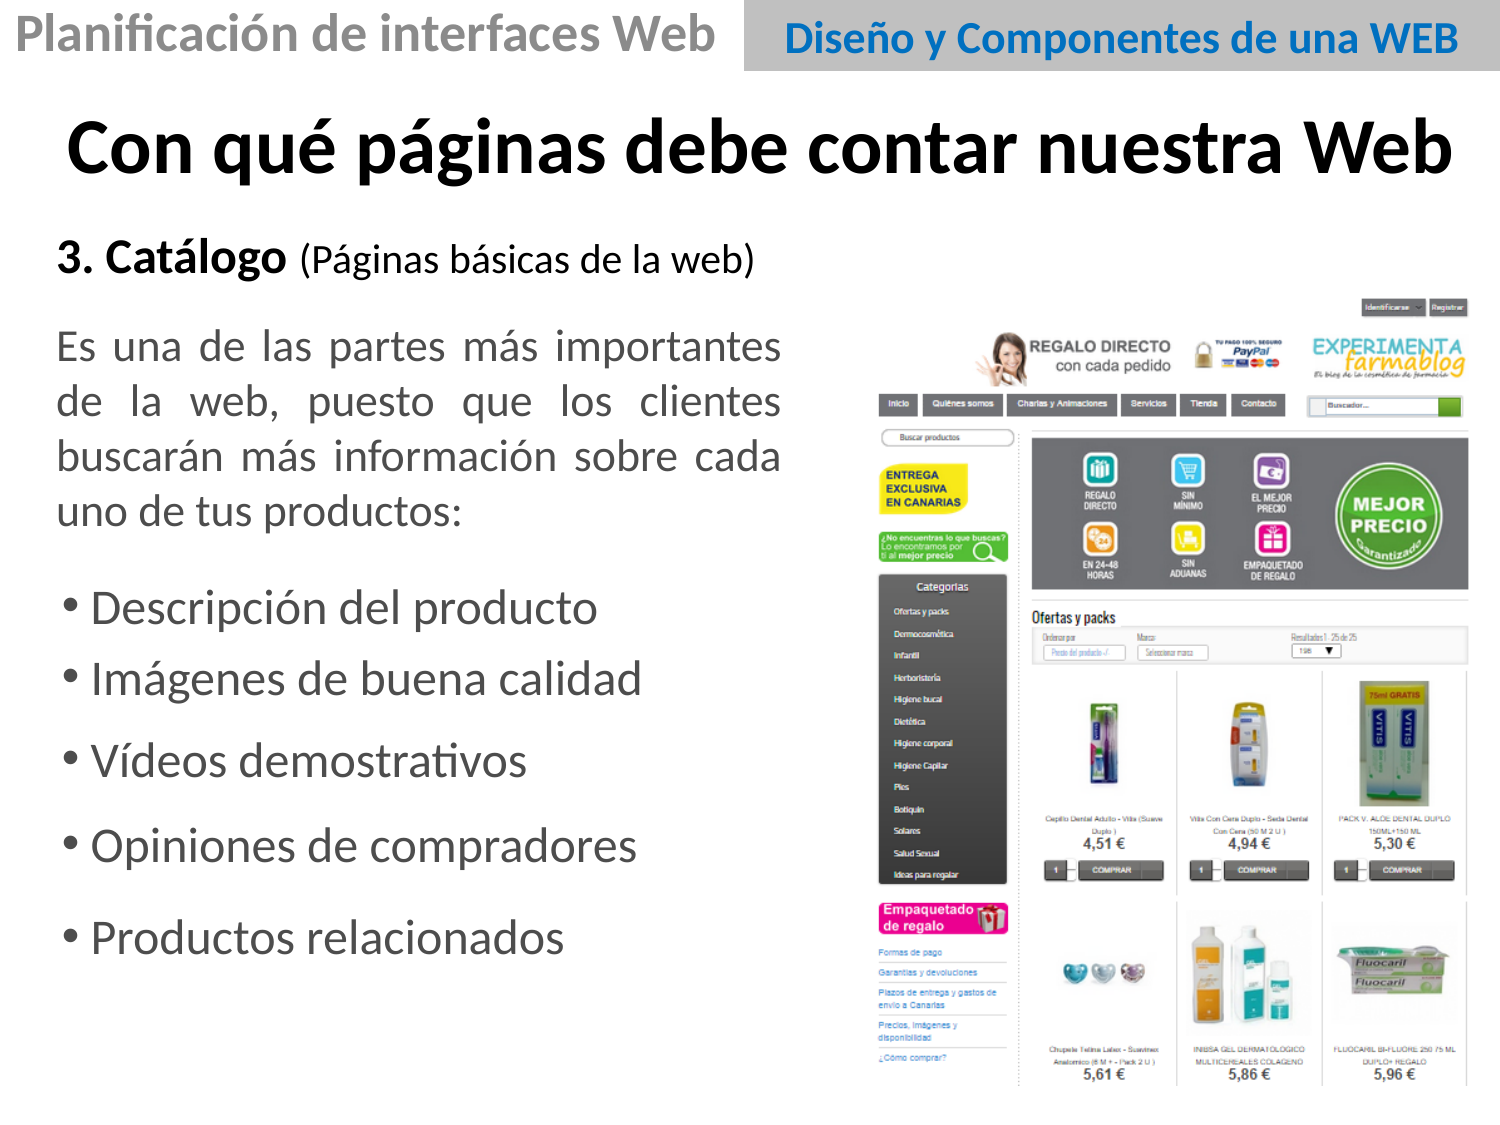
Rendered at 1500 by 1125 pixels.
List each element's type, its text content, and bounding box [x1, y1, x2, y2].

text_box Descripción del producto [47, 566, 792, 627]
text_box 3. Catálogo (Páginas básicas de la web) [41, 215, 1365, 291]
text_box Imágenes de buena calidad [47, 637, 792, 698]
text_box Productos relacionados [47, 897, 792, 958]
picture [874, 295, 1471, 1087]
title Diseño y Componentes de una WEB [744, 0, 1500, 71]
text_box Con qué páginas debe contar nuestra Web [23, 84, 1500, 200]
text_box Es una de las partes más importantes de la web, puesto que los clientes buscarán más información sobre cada uno de tus productos: [41, 308, 798, 550]
text_box Vídeos demostrativos [47, 720, 792, 781]
text_box Opiniones de compradores [47, 804, 792, 865]
title Planificación de interfaces Web [0, 0, 744, 60]
